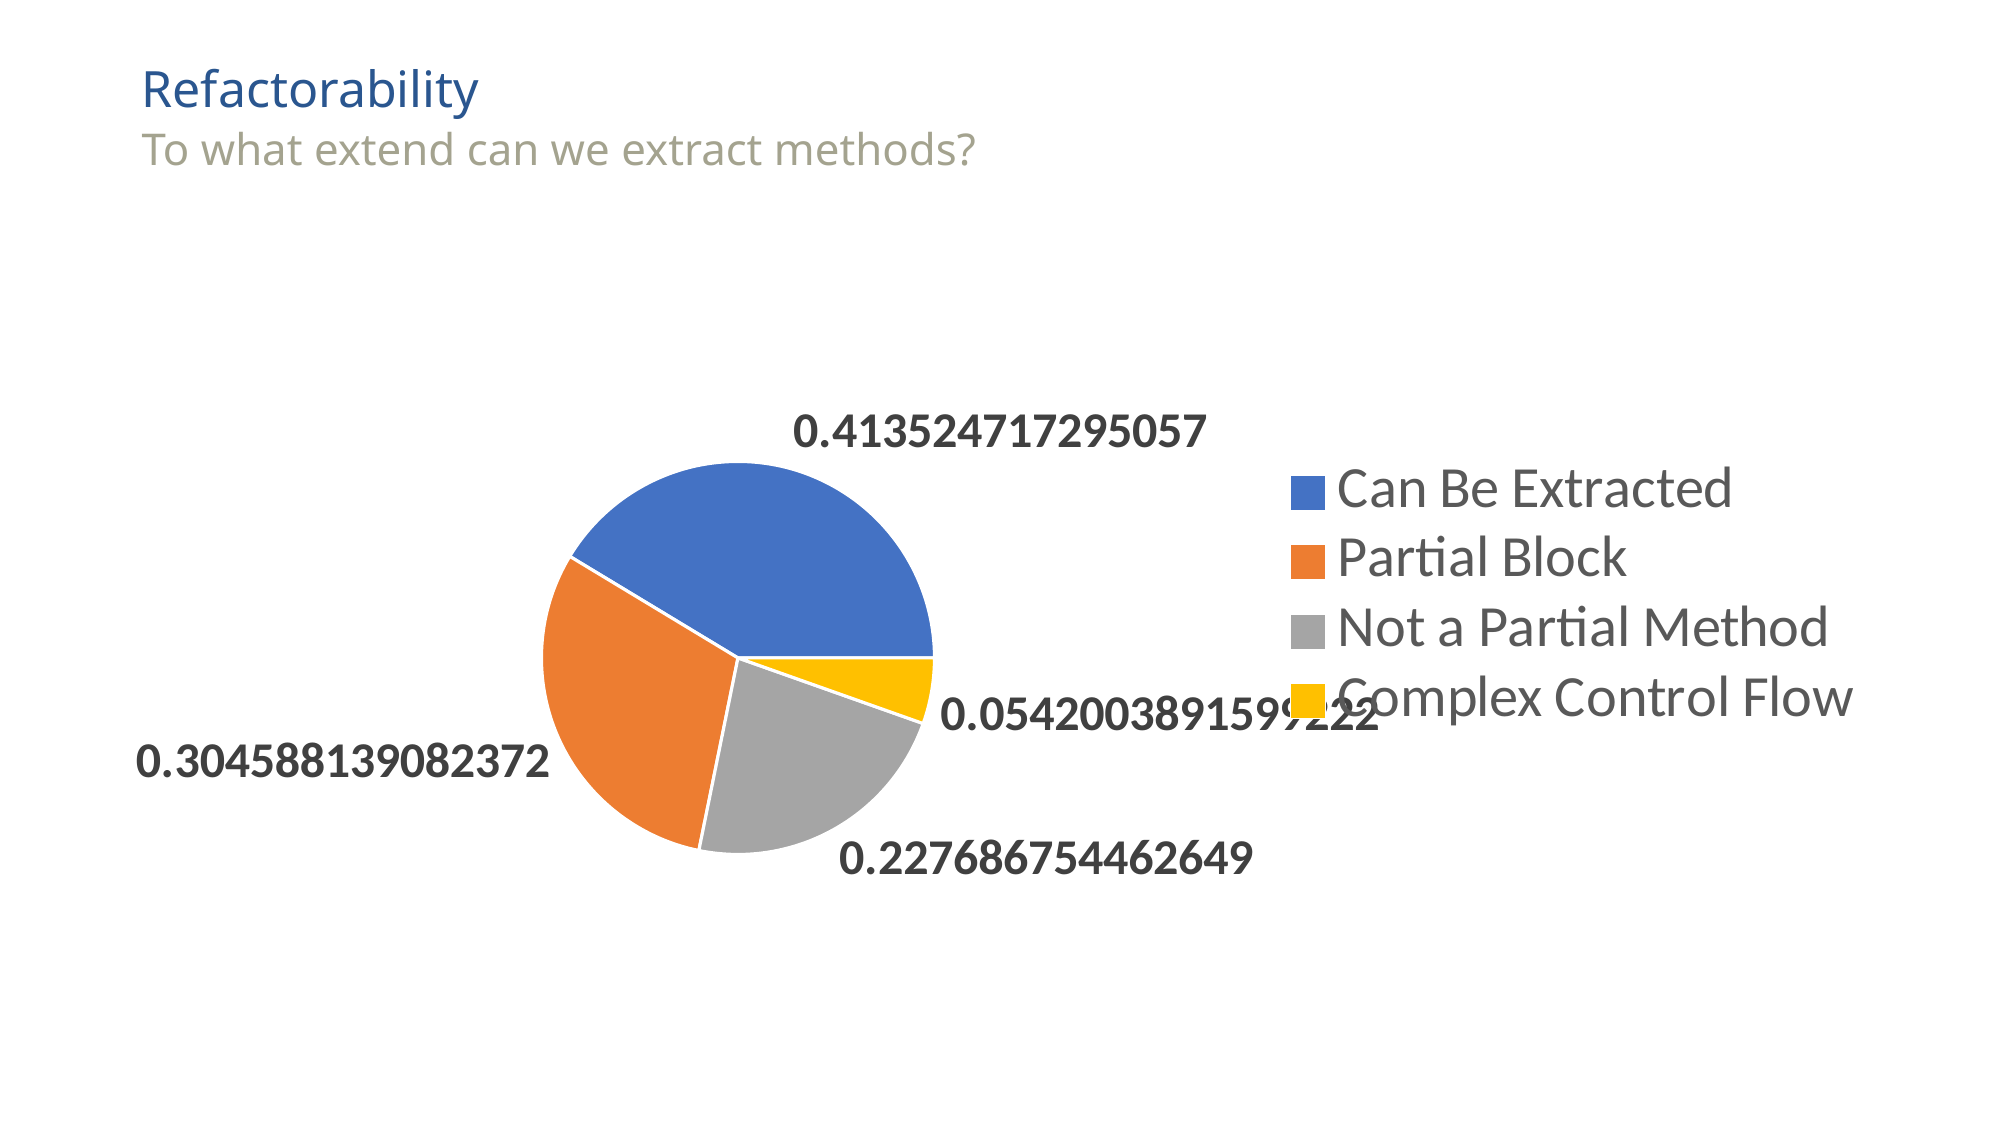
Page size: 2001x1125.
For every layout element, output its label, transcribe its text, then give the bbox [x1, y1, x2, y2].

text_box Refactorability [142, 59, 1842, 124]
text_box To what extend can we extract methods? [142, 124, 1842, 189]
chart [98, 202, 1967, 1095]
